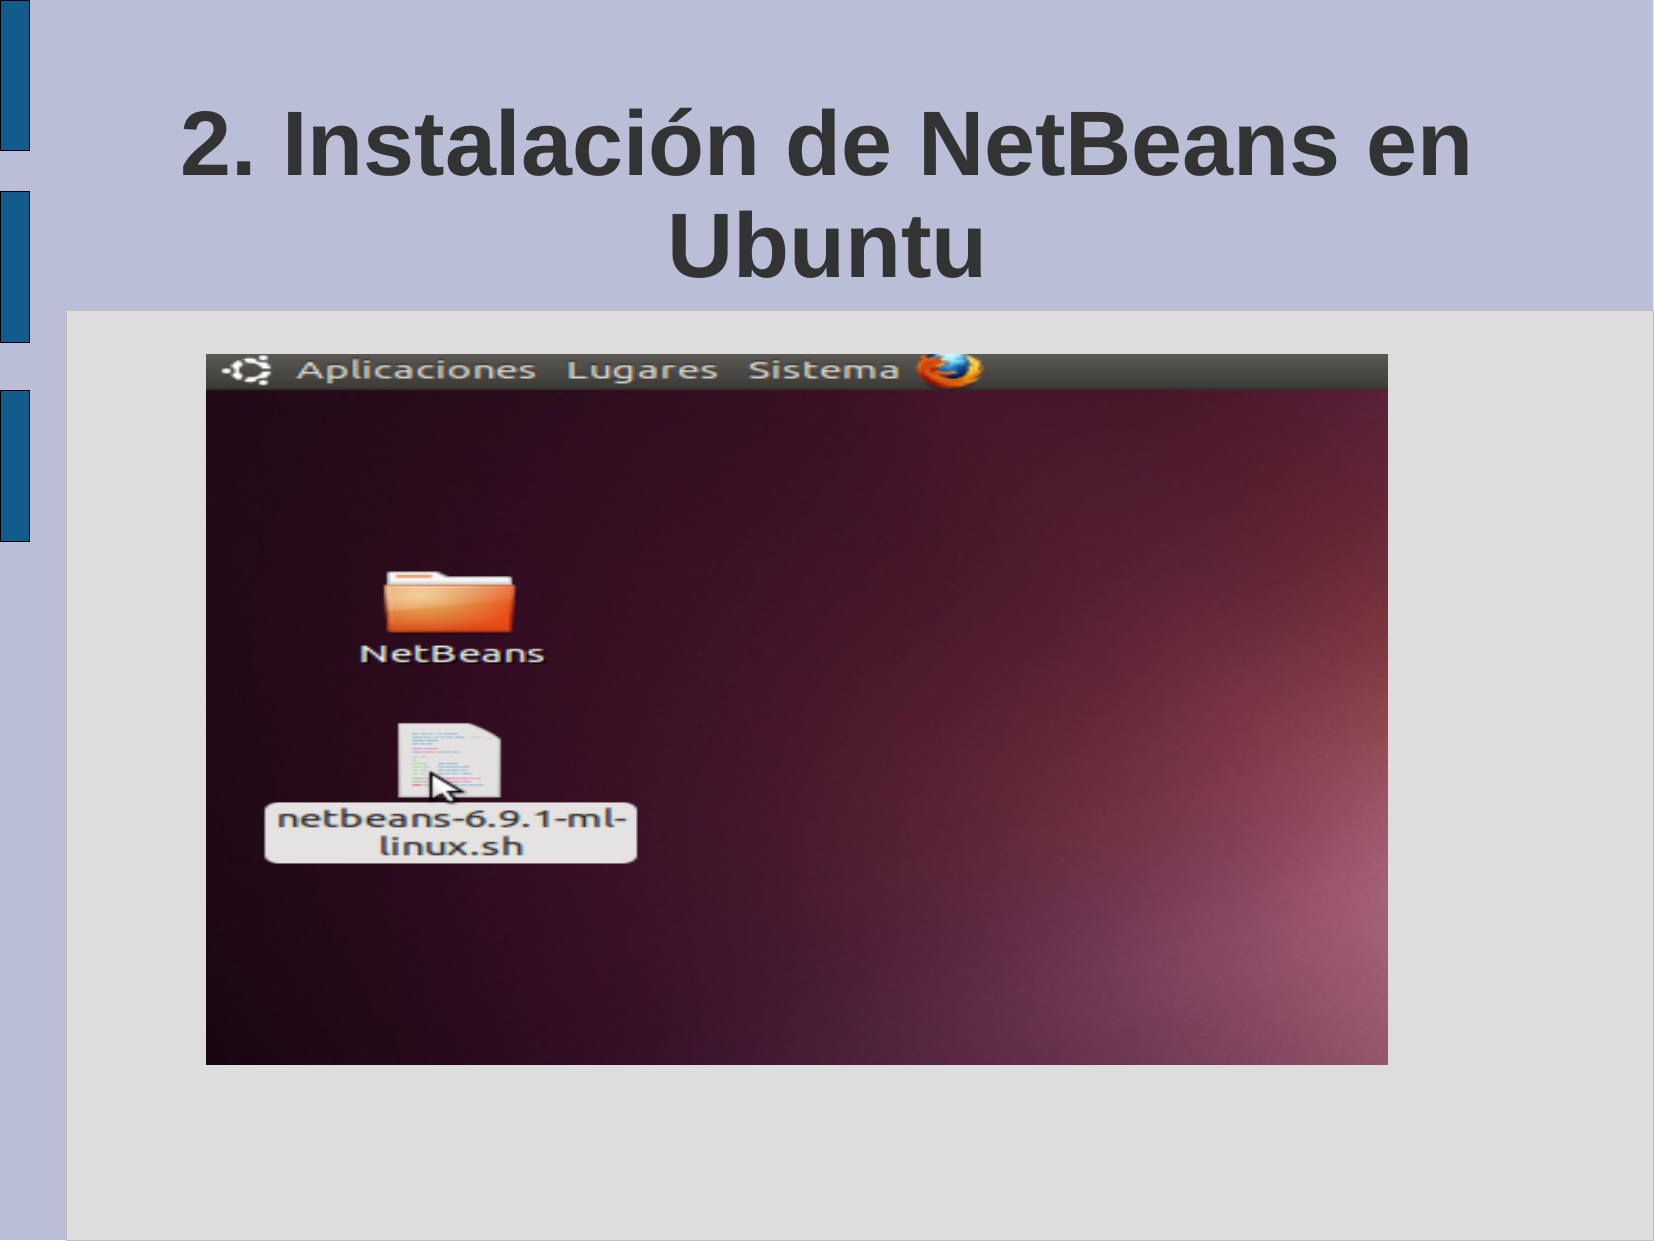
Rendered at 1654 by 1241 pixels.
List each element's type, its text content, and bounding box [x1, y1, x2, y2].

title 2. Instalación de NetBeans en Ubuntu [121, 92, 1534, 298]
picture [206, 354, 1388, 1065]
